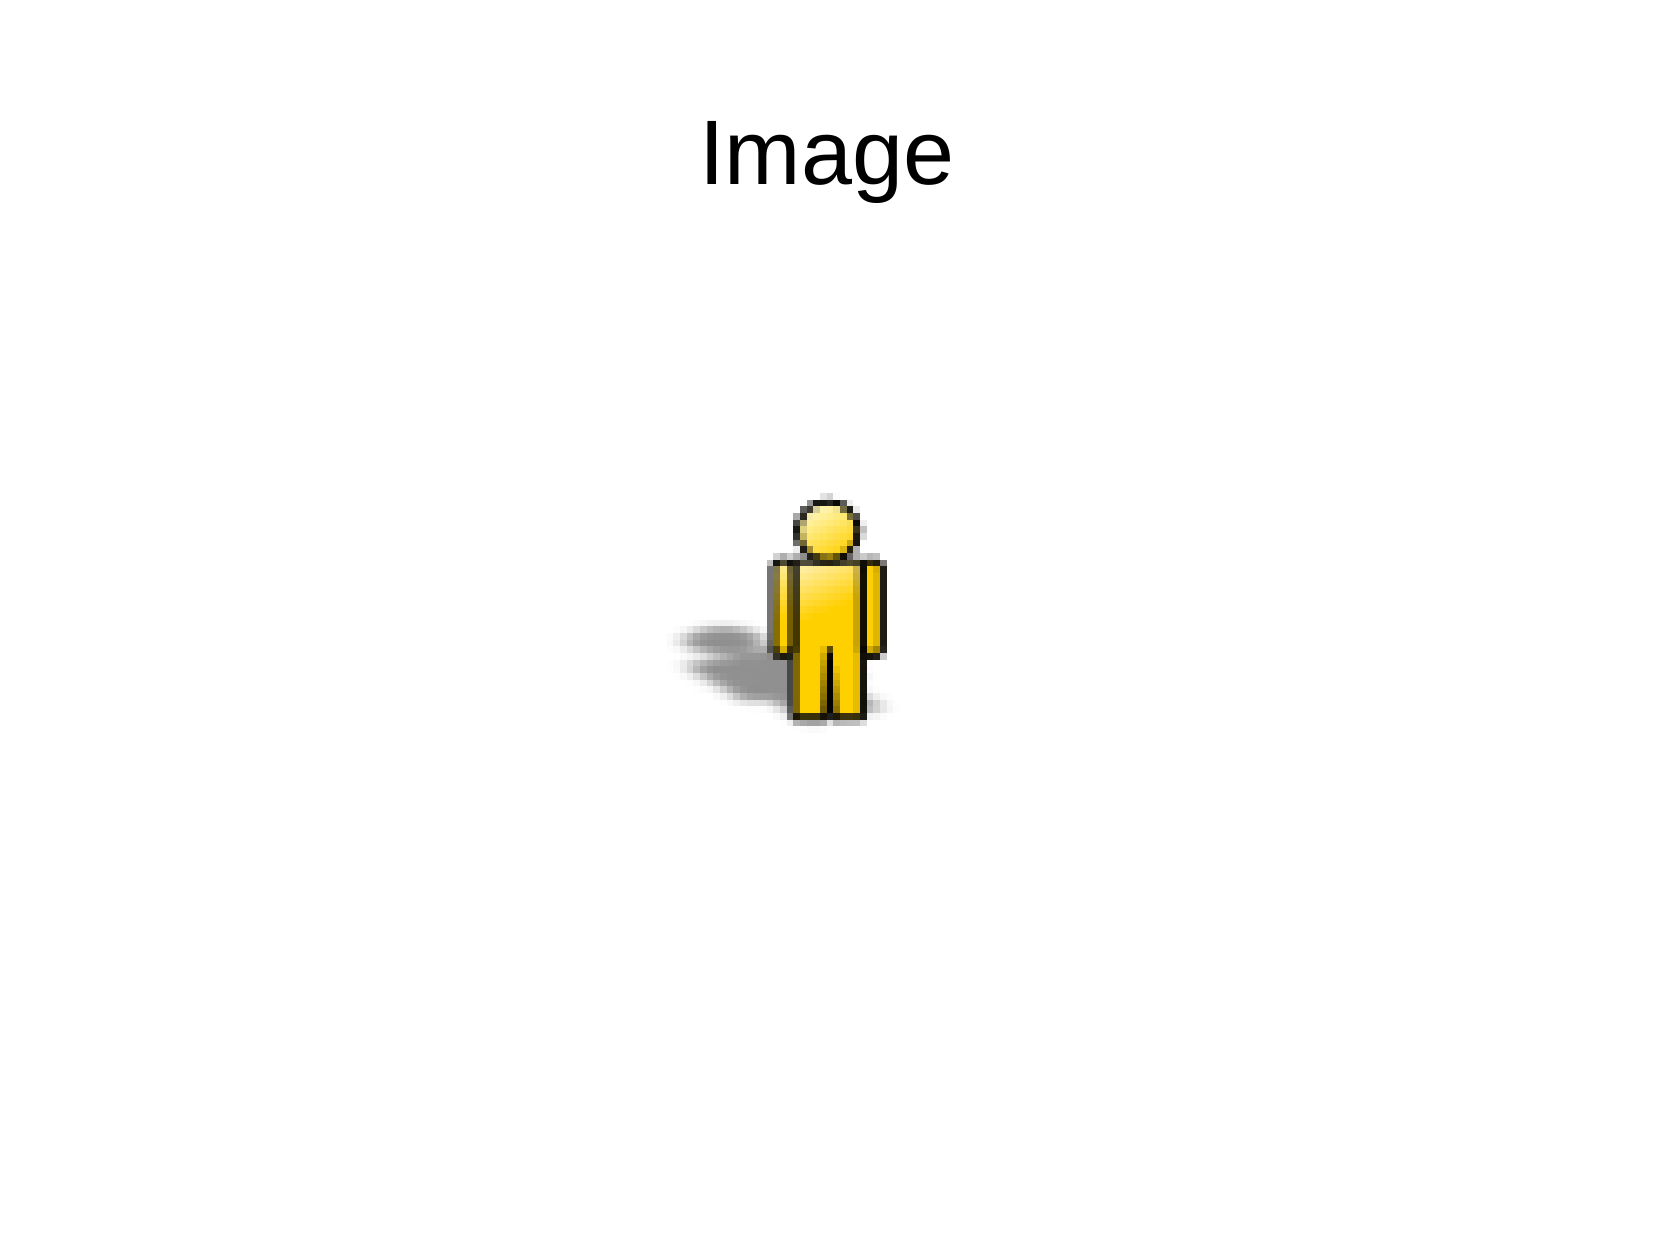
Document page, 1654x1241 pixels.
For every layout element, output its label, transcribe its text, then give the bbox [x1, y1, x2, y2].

title Image [82, 49, 1571, 257]
picture [667, 460, 987, 780]
